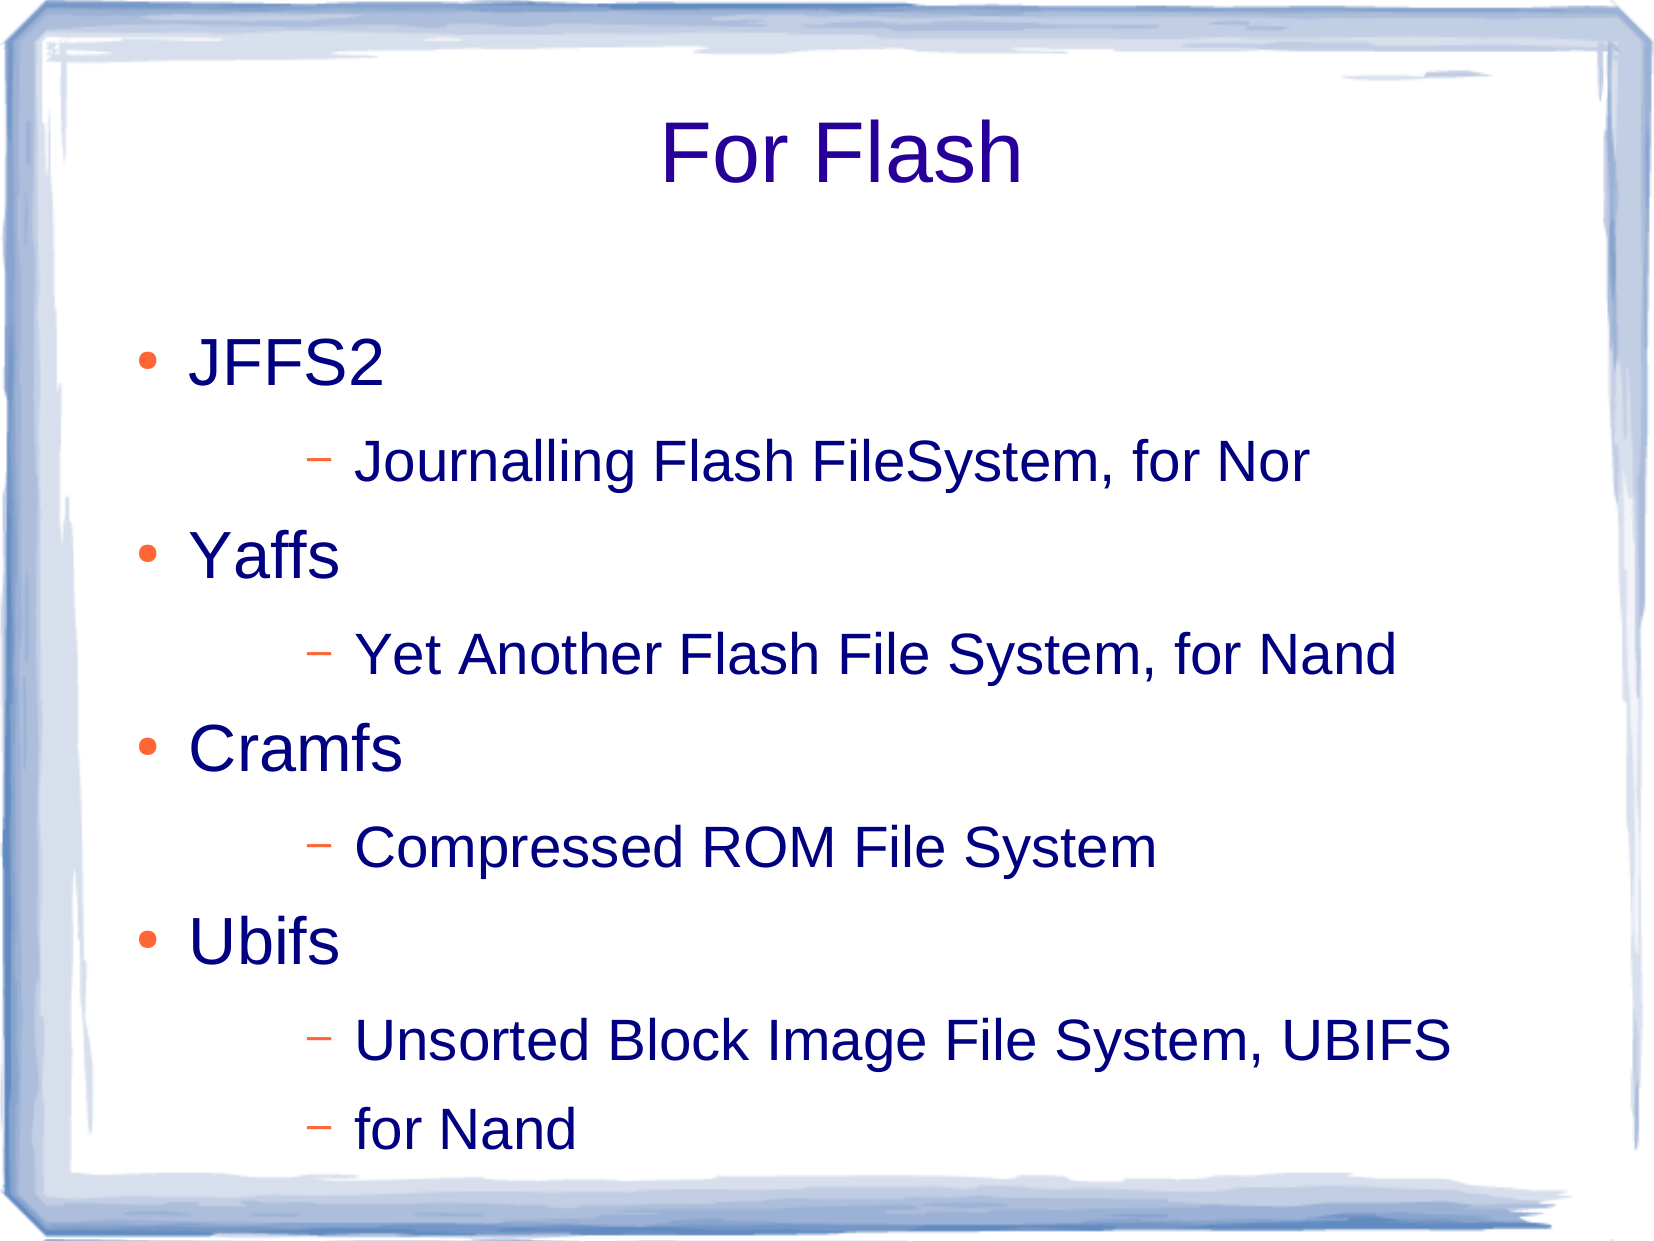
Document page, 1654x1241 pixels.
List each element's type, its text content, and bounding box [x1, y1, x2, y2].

picture [0, 0, 1654, 1241]
title For Flash [82, 49, 1571, 257]
list JFFS2 Journalling Flash FileSystem, for Nor Yaffs Yet Another Flash File System, for Nand Cramfs Compressed ROM File System Ubifs Unsorted Block Image File System, UBIFS for Nand [118, 324, 1571, 1162]
